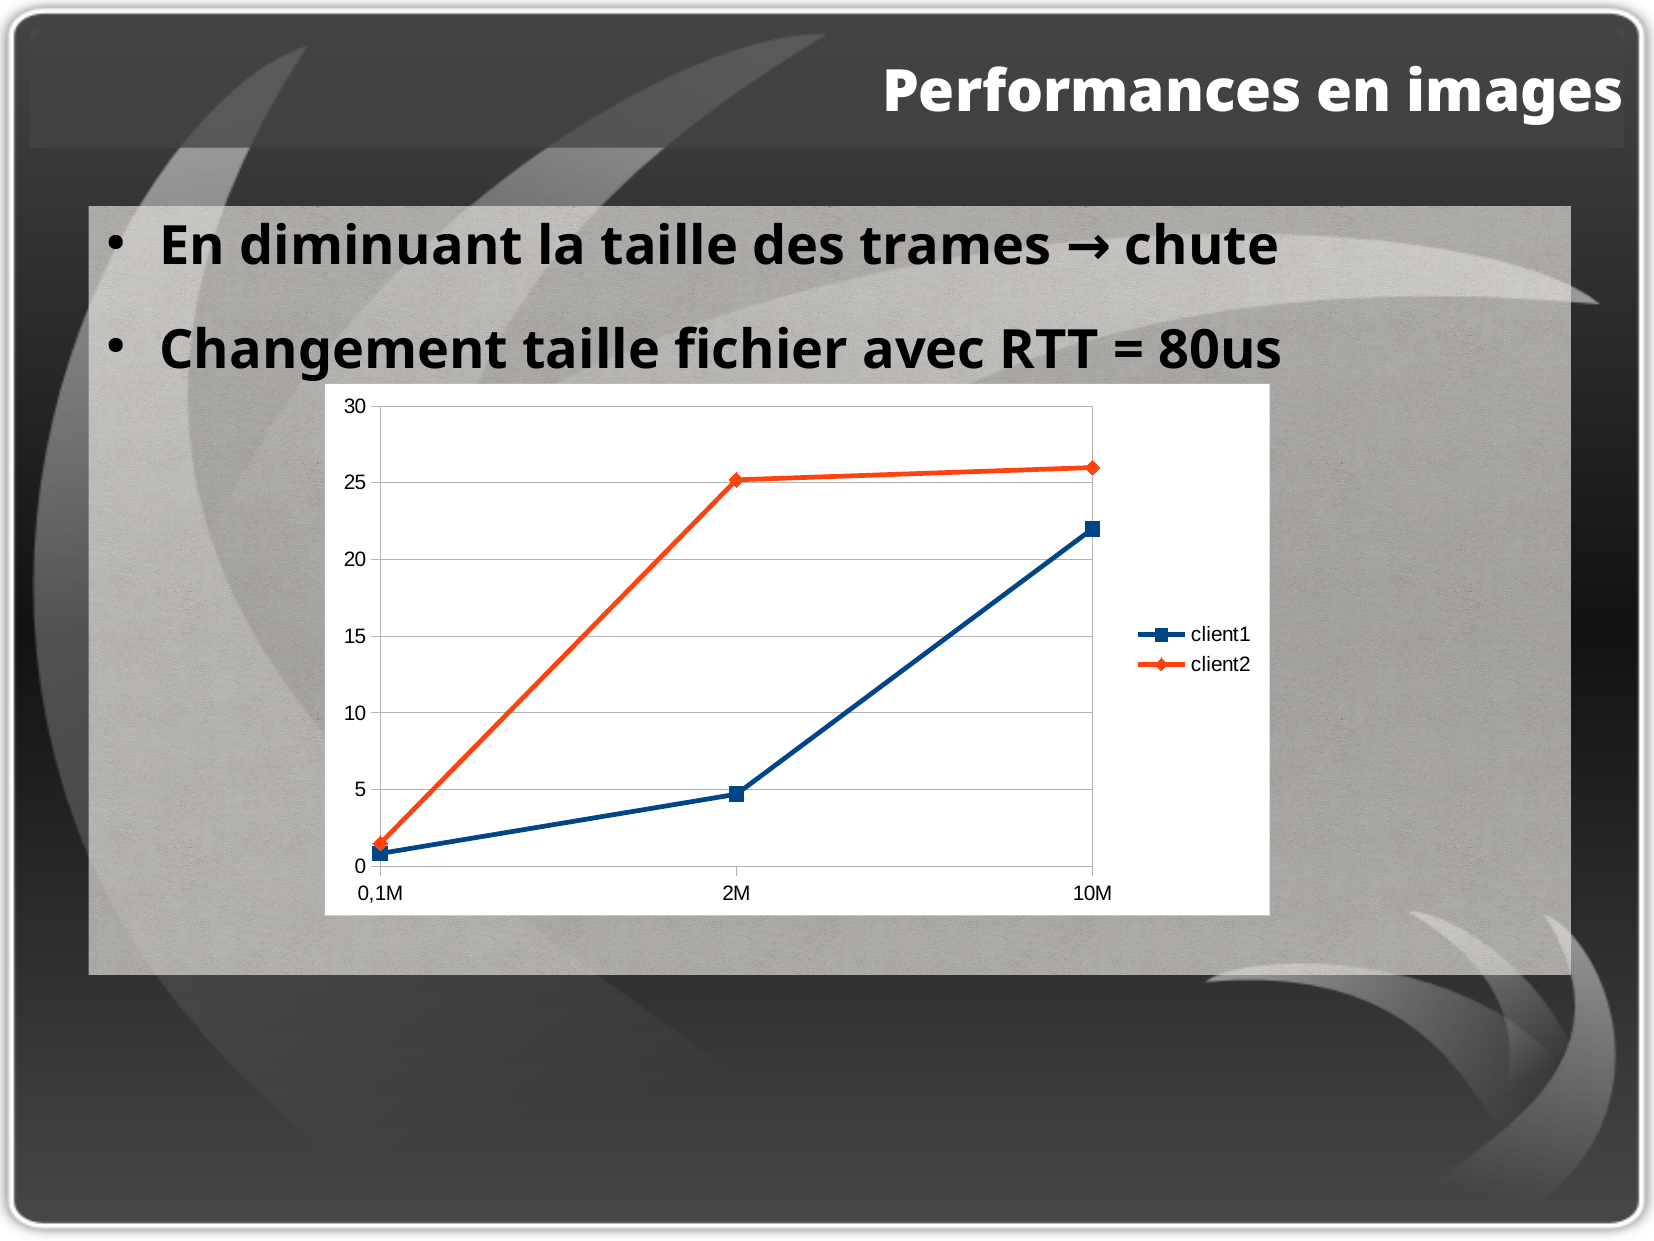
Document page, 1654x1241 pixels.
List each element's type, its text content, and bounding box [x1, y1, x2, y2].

title Performances en images [29, 29, 1625, 148]
picture [0, 0, 1654, 1241]
chart [324, 383, 1270, 916]
list En diminuant la taille des trames → chute Changement taille fichier avec RTT = 80us [88, 206, 1571, 975]
